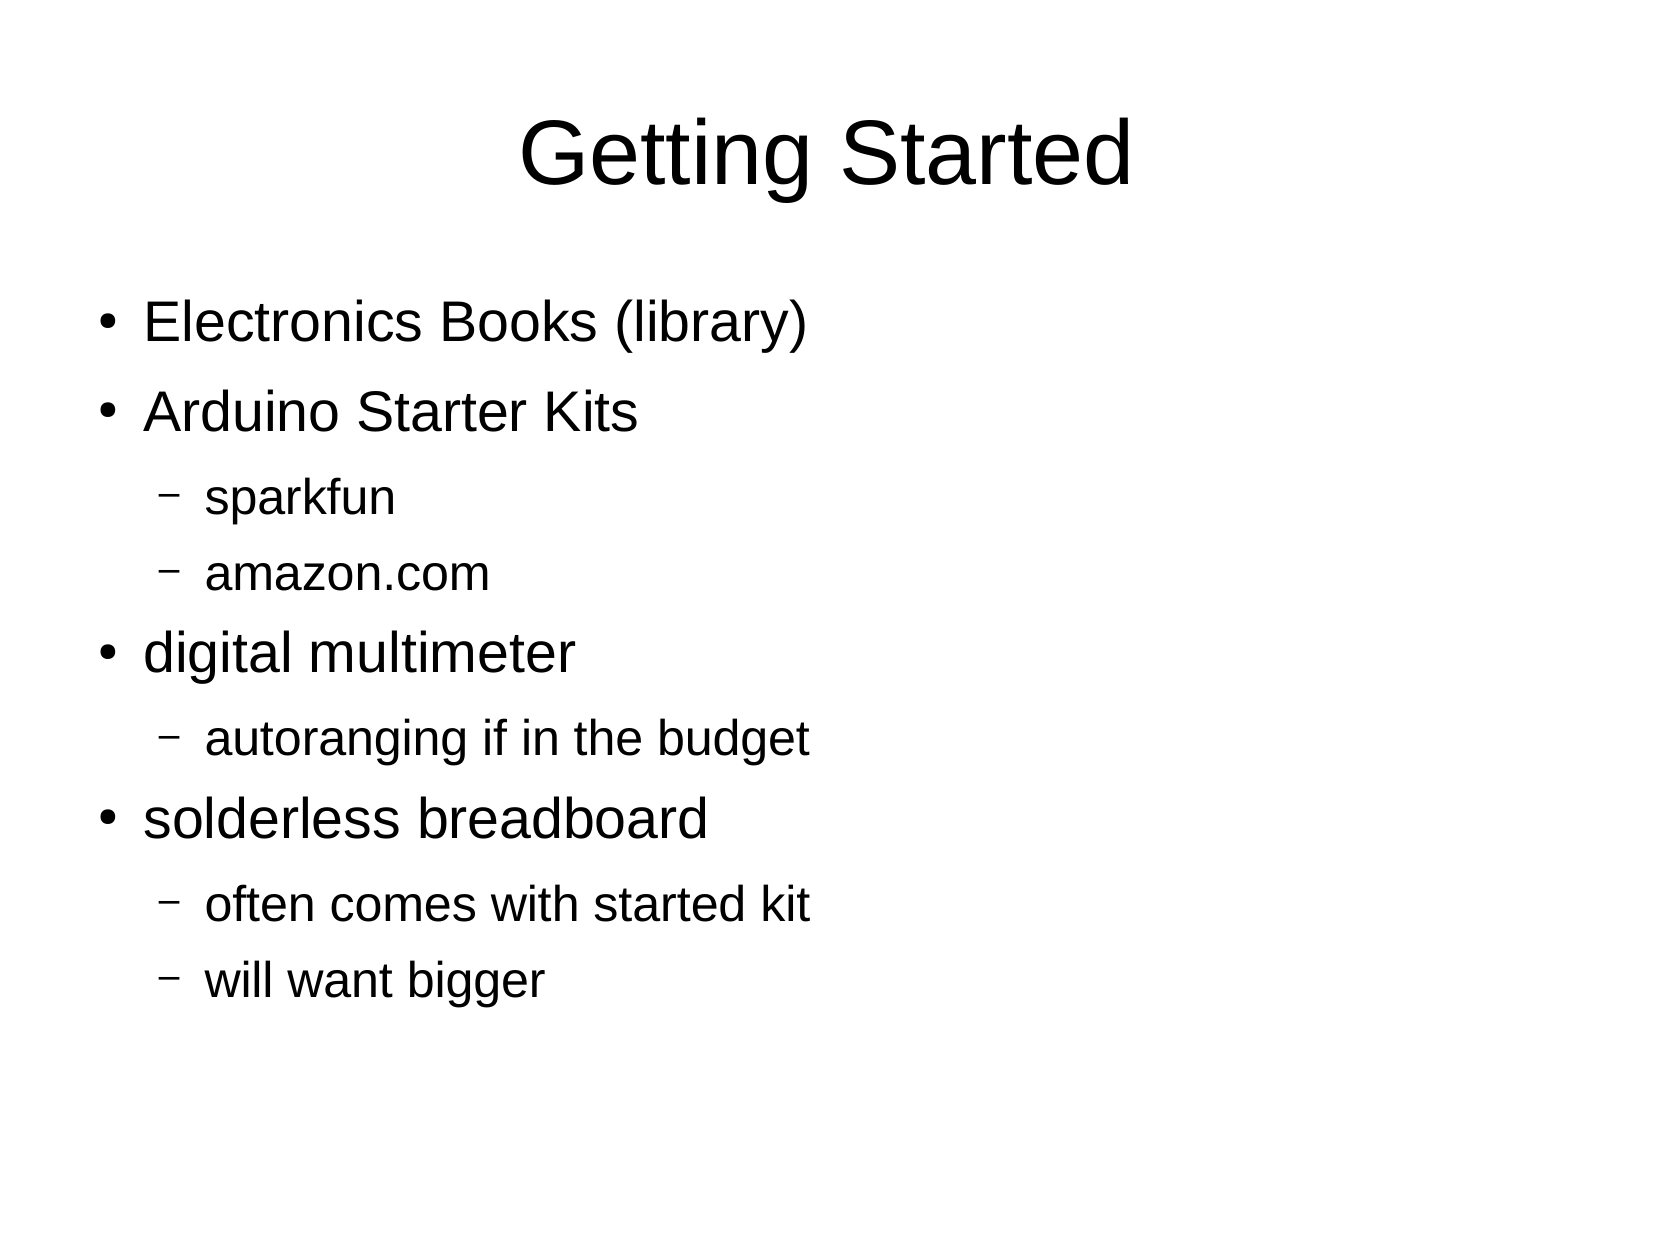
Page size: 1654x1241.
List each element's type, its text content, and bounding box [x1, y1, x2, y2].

list Electronics Books (library) Arduino Starter Kits sparkfun amazon.com digital multimeter autoranging if in the budget solderless breadboard often comes with started kit will want bigger [82, 290, 1571, 1010]
title Getting Started [82, 49, 1571, 257]
